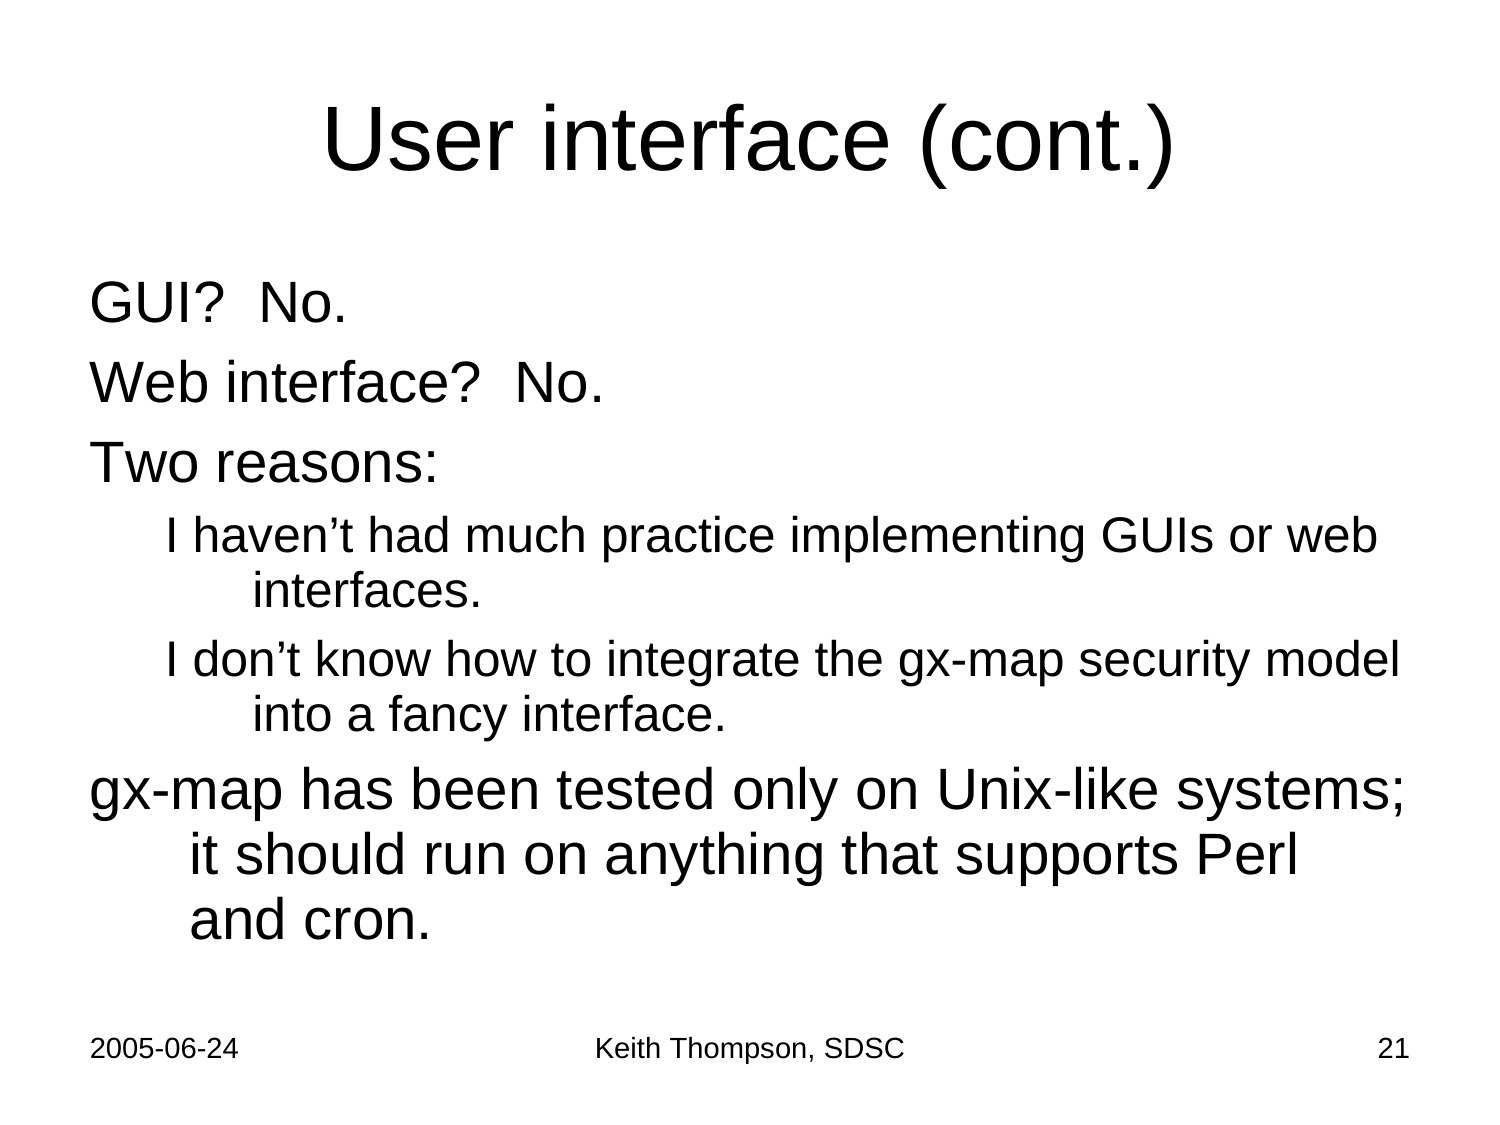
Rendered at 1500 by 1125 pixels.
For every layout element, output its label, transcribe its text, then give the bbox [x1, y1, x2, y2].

list GUI? No. Web interface? No. Two reasons: I haven’t had much practice implementing GUIs or web interfaces. I don’t know how to integrate the gx-map security model into a fancy interface. gx-map has been tested only on Unix-like systems; it should run on anything that supports Perl and cron. [75, 262, 1426, 1007]
title User interface (cont.) [75, 45, 1426, 233]
